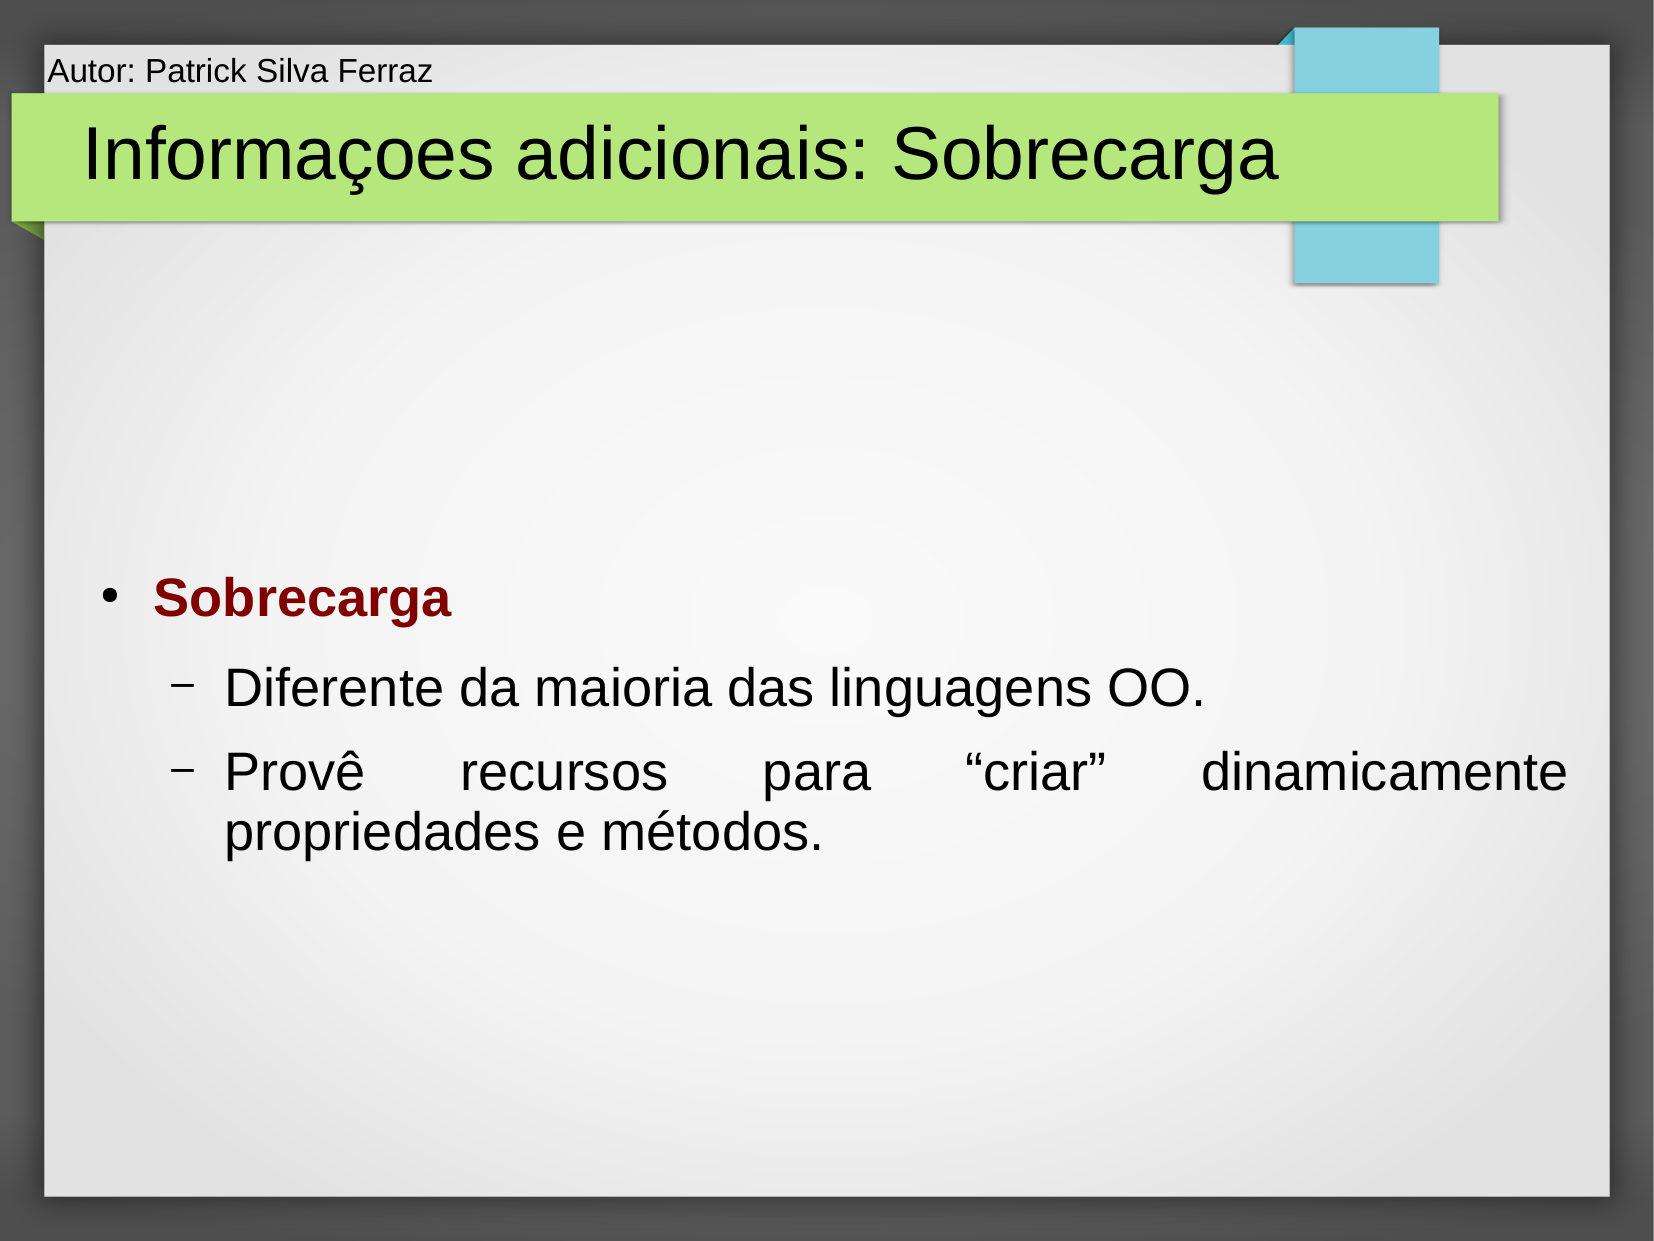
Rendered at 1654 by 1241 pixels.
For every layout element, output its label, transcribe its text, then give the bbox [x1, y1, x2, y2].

picture [0, 0, 1654, 1241]
list Sobrecarga Diferente da maioria das linguagens OO. Provê recursos para “criar” dinamicamente propriedades e métodos. [82, 295, 1571, 1134]
text_box Autor: Patrick Silva Ferraz [47, 47, 876, 95]
title Informaçoes adicionais: Sobrecarga [82, 69, 1477, 238]
